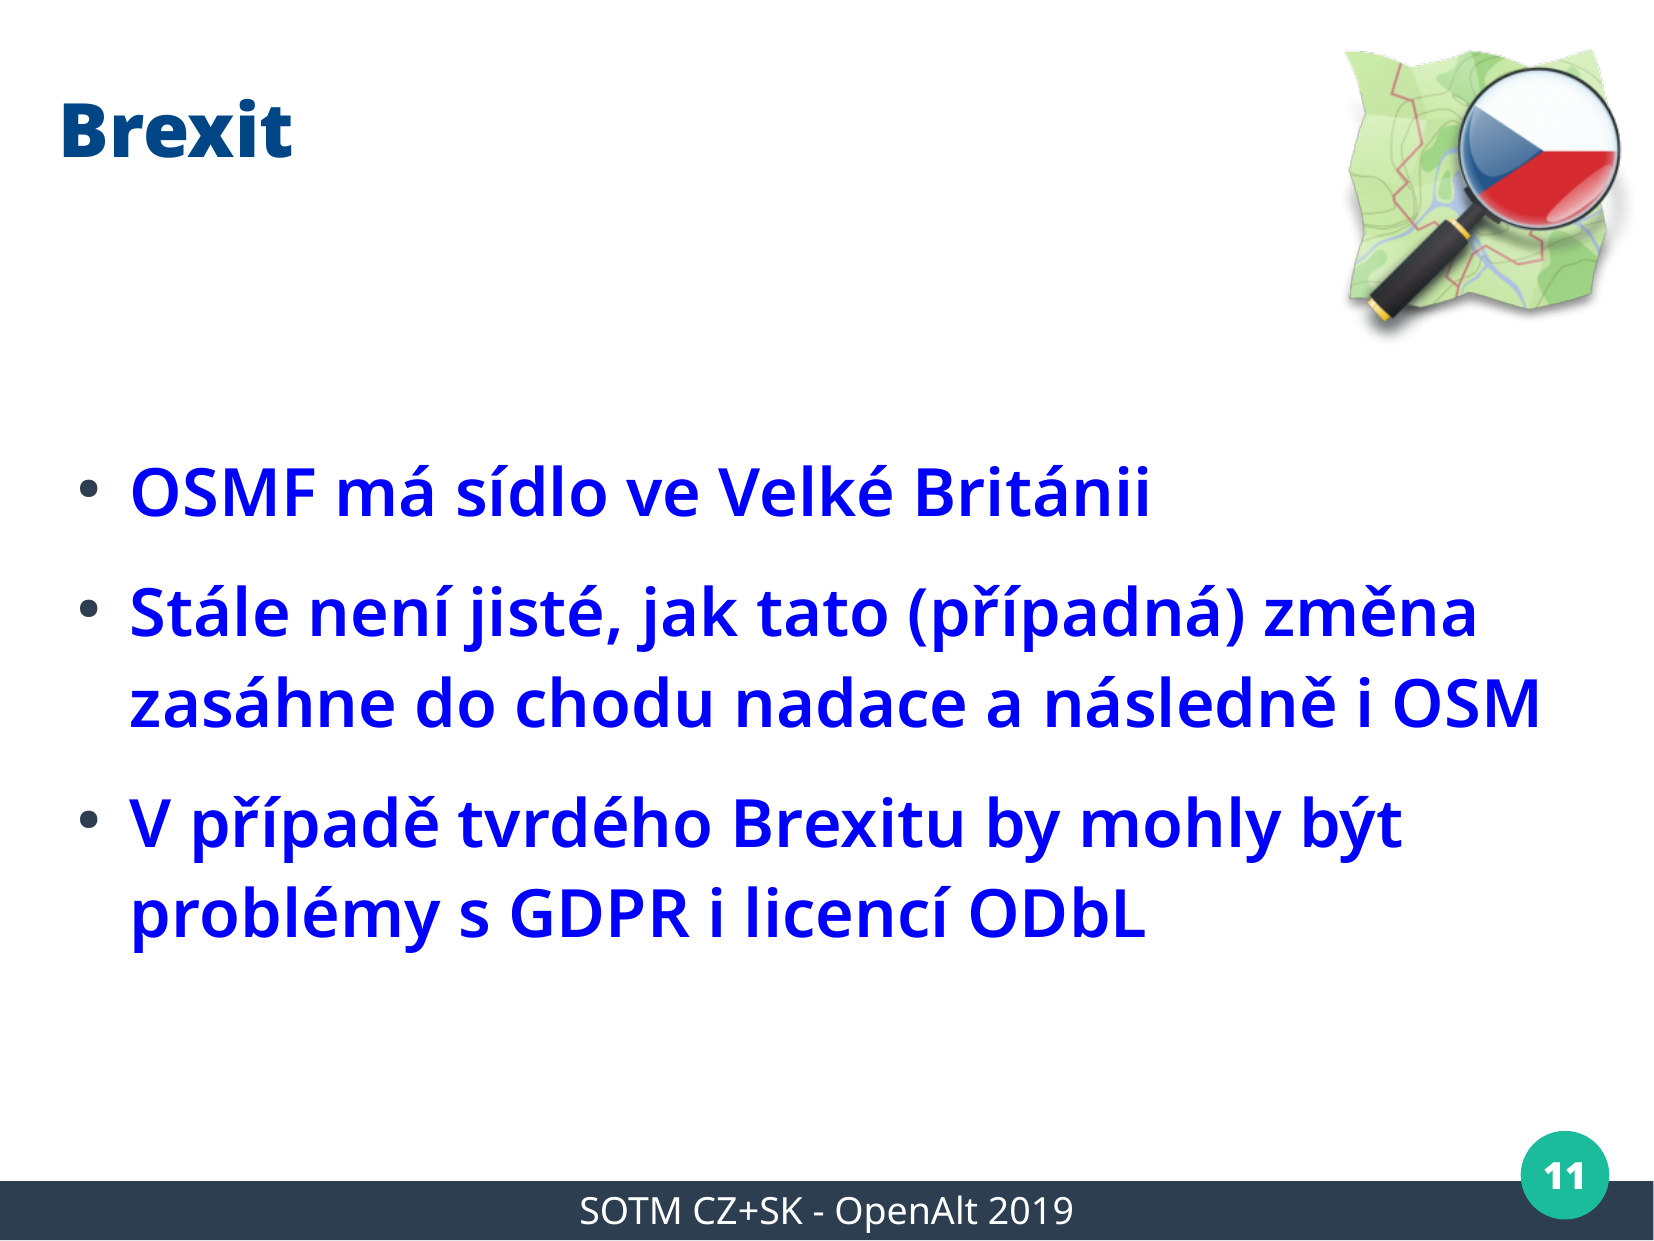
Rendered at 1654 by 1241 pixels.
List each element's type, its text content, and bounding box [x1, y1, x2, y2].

list OSMF má sídlo ve Velké Británii Stále není jisté, jak tato (případná) změna zasáhne do chodu nadace a následně i OSM V případě tvrdého Brexitu by mohly být problémy s GDPR i licencí ODbL [59, 324, 1595, 1152]
picture [1334, 49, 1635, 350]
title Brexit [59, 49, 1347, 207]
